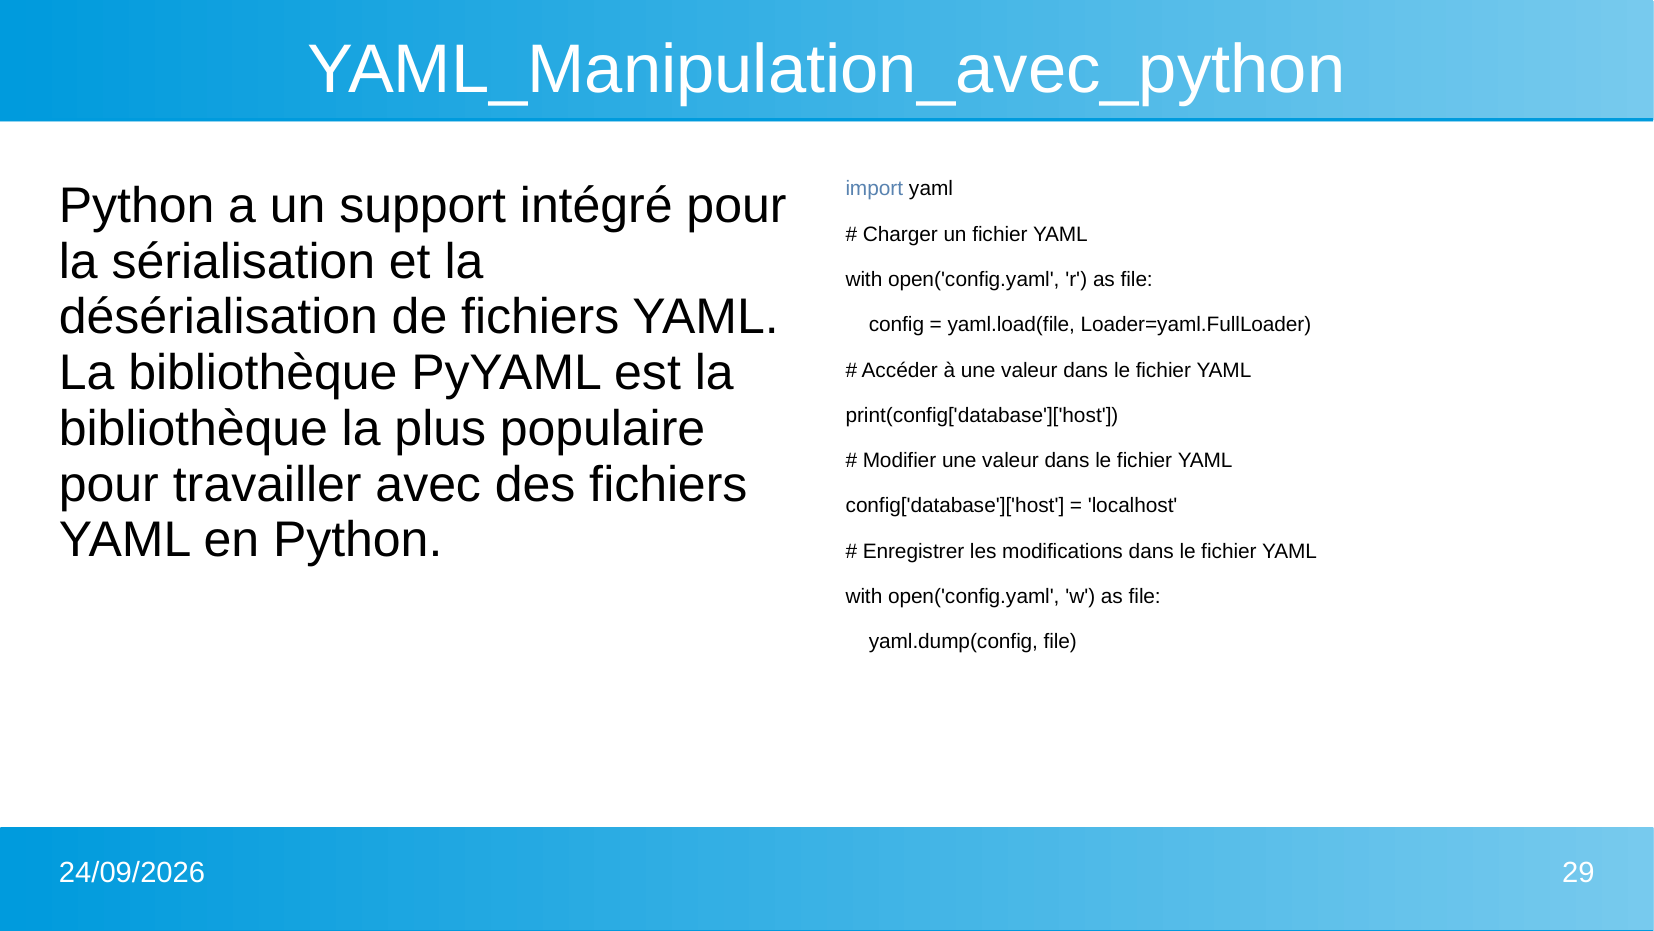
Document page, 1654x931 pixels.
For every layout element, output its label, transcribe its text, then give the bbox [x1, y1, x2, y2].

list Python a un support intégré pour la sérialisation et la désérialisation de fichiers YAML. La bibliothèque PyYAML est la bibliothèque la plus populaire pour travailler avec des fichiers YAML en Python. [58, 177, 809, 768]
title YAML_Manipulation_avec_python [58, 29, 1595, 108]
list import yaml # Charger un fichier YAML with open('config.yaml', 'r') as file: config = yaml.load(file, Loader=yaml.FullLoader) # Accéder à une valeur dans le fichier YAML print(config['database']['host']) # Modifier une valeur dans le fichier YAML config['database']['host'] = 'localhost' # Enregistrer les modifications dans le fichier YAML with open('config.yaml', 'w') as file: yaml.dump(config, file) [845, 177, 1595, 768]
